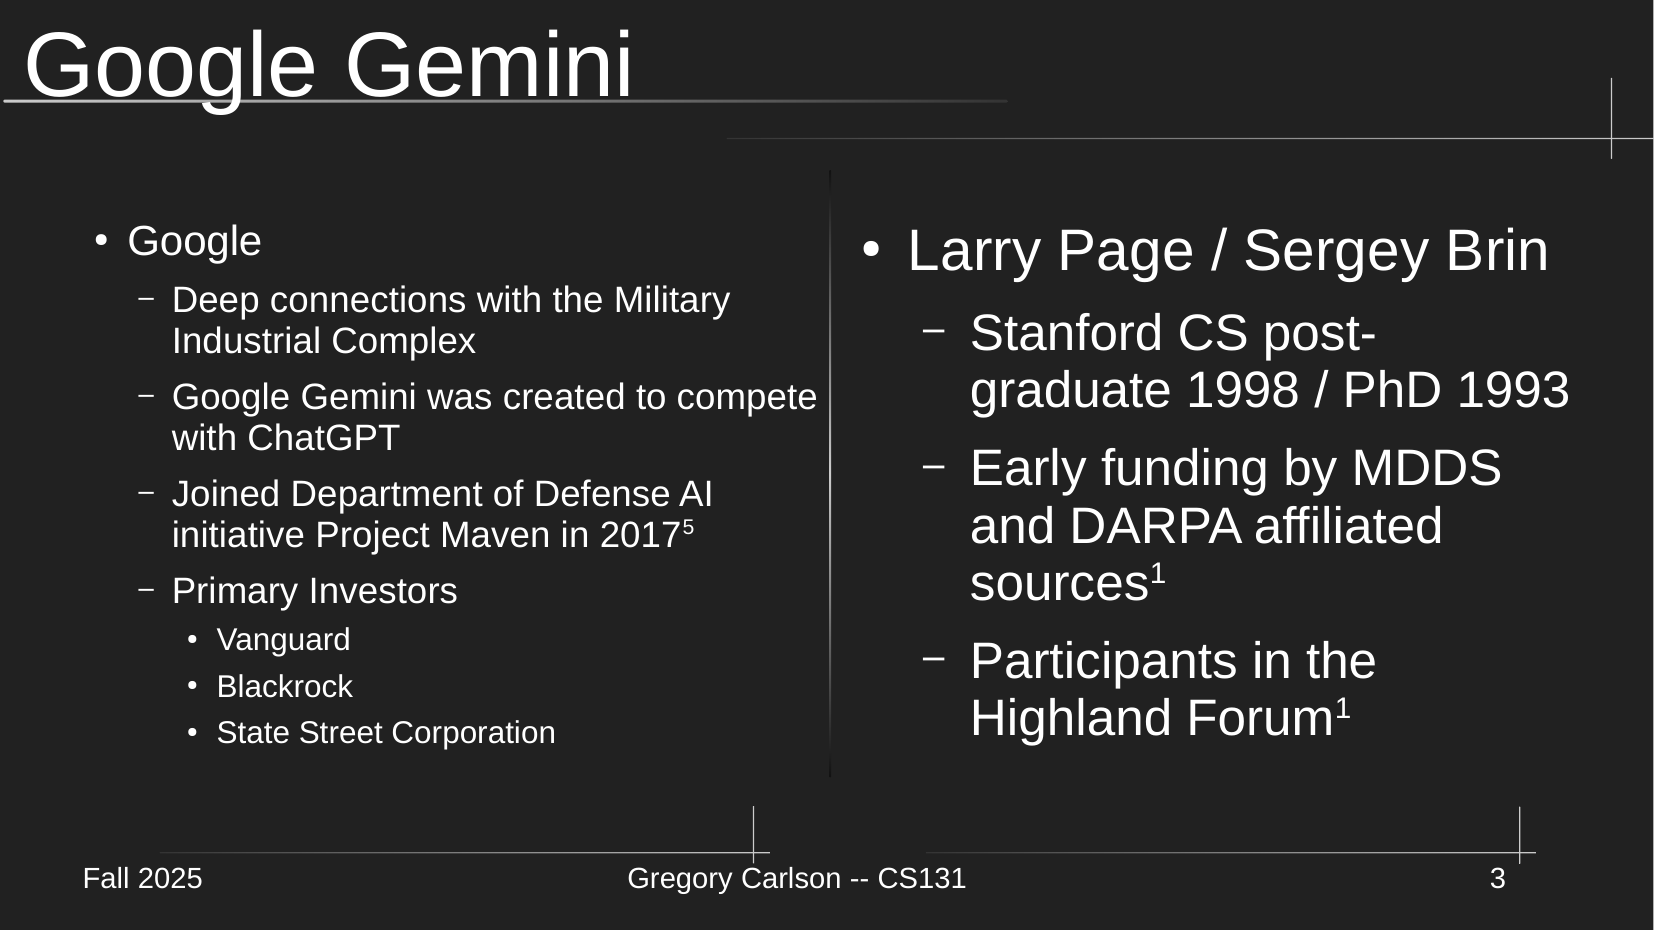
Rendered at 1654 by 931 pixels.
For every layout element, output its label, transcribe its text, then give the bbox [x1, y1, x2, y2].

title Google Gemini [23, 11, 1589, 119]
list Google Deep connections with the Military Industrial Complex Google Gemini was created to compete with ChatGPT Joined Department of Defense AI initiative Project Maven in 20175 Primary Investors Vanguard Blackrock State Street Corporation [82, 217, 826, 758]
list Larry Page / Sergey Brin Stanford CS post-graduate 1998 / PhD 1993 Early funding by MDDS and DARPA affiliated sources1 Participants in the Highland Forum1 [845, 217, 1572, 758]
